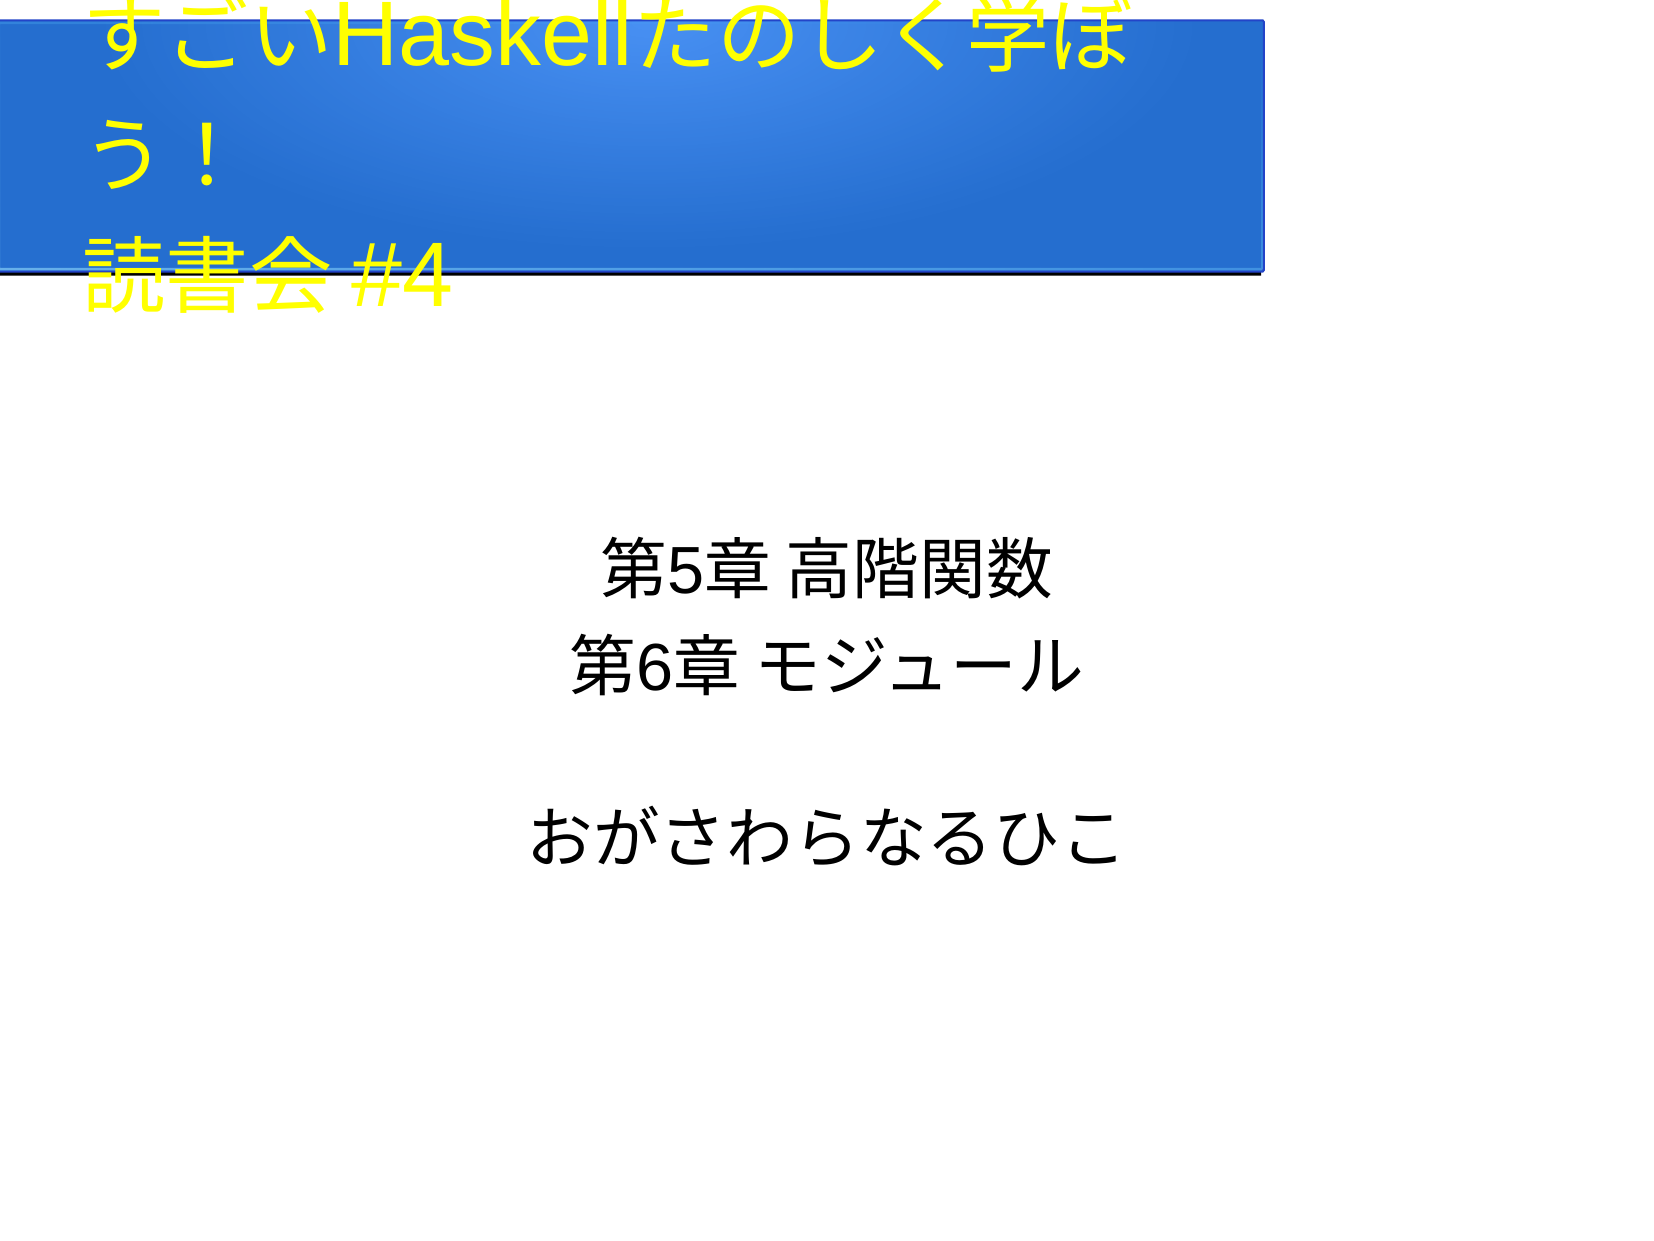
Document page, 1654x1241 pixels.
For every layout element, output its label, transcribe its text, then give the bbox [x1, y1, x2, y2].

subtitle 第5章 高階関数 第6章 モジュール おがさわらなるひこ [82, 299, 1571, 1099]
title すごいHaskellたのしく学ぼう！ 読書会 #4 [82, 46, 1235, 253]
